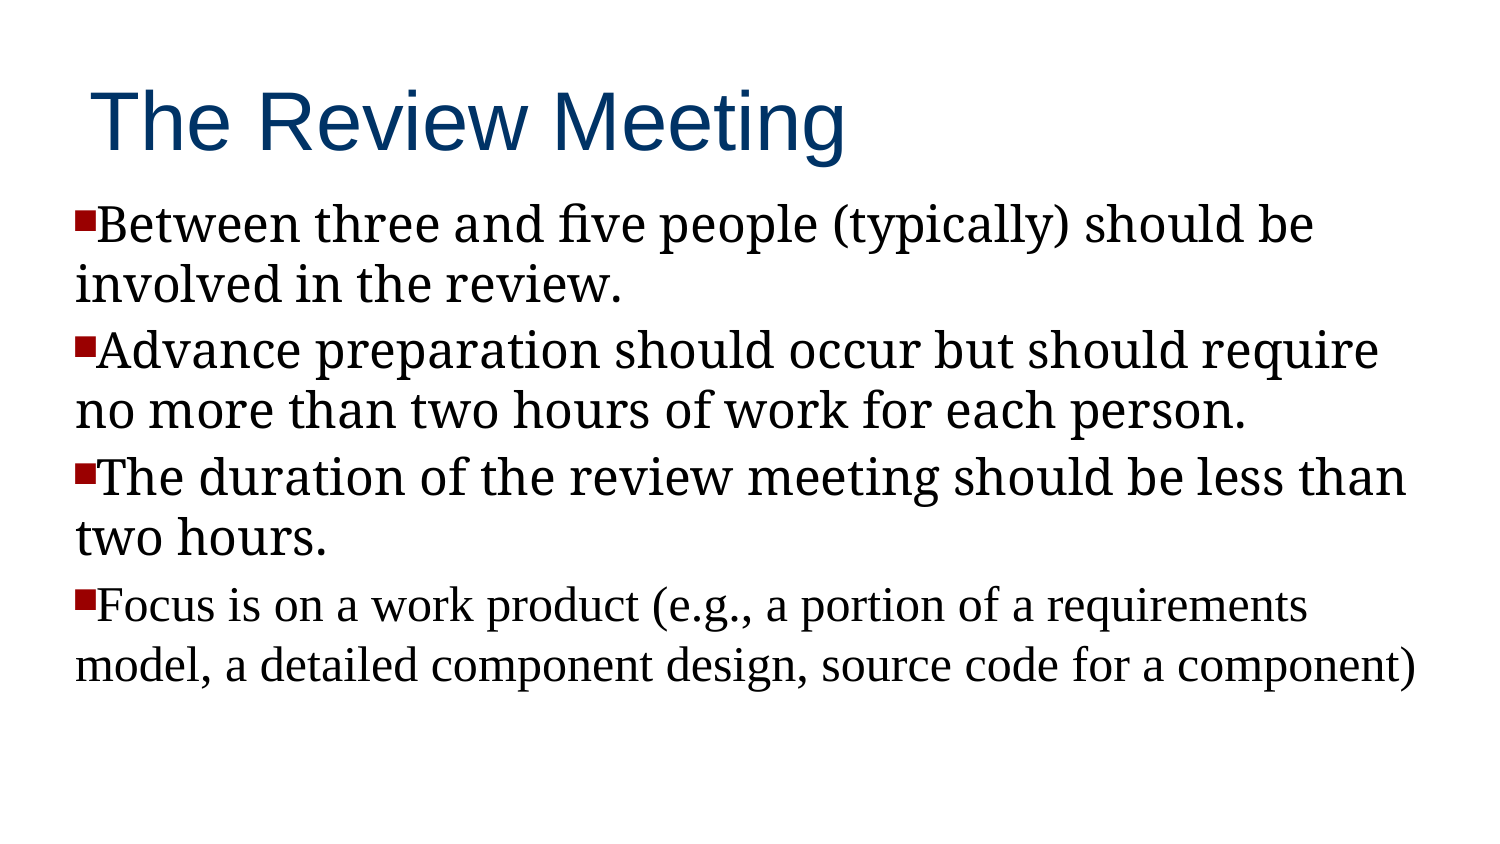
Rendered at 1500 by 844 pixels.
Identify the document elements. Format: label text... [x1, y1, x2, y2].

subtitle Between three and five people (typically) should be involved in the review. Advance preparation should occur but should require no more than two hours of work for each person. The duration of the review meeting should be less than two hours. Focus is on a work product (e.g., a portion of a requirements model, a detailed component design, source code for a component) [75, 192, 1425, 692]
title The Review Meeting [75, 33, 1425, 175]
